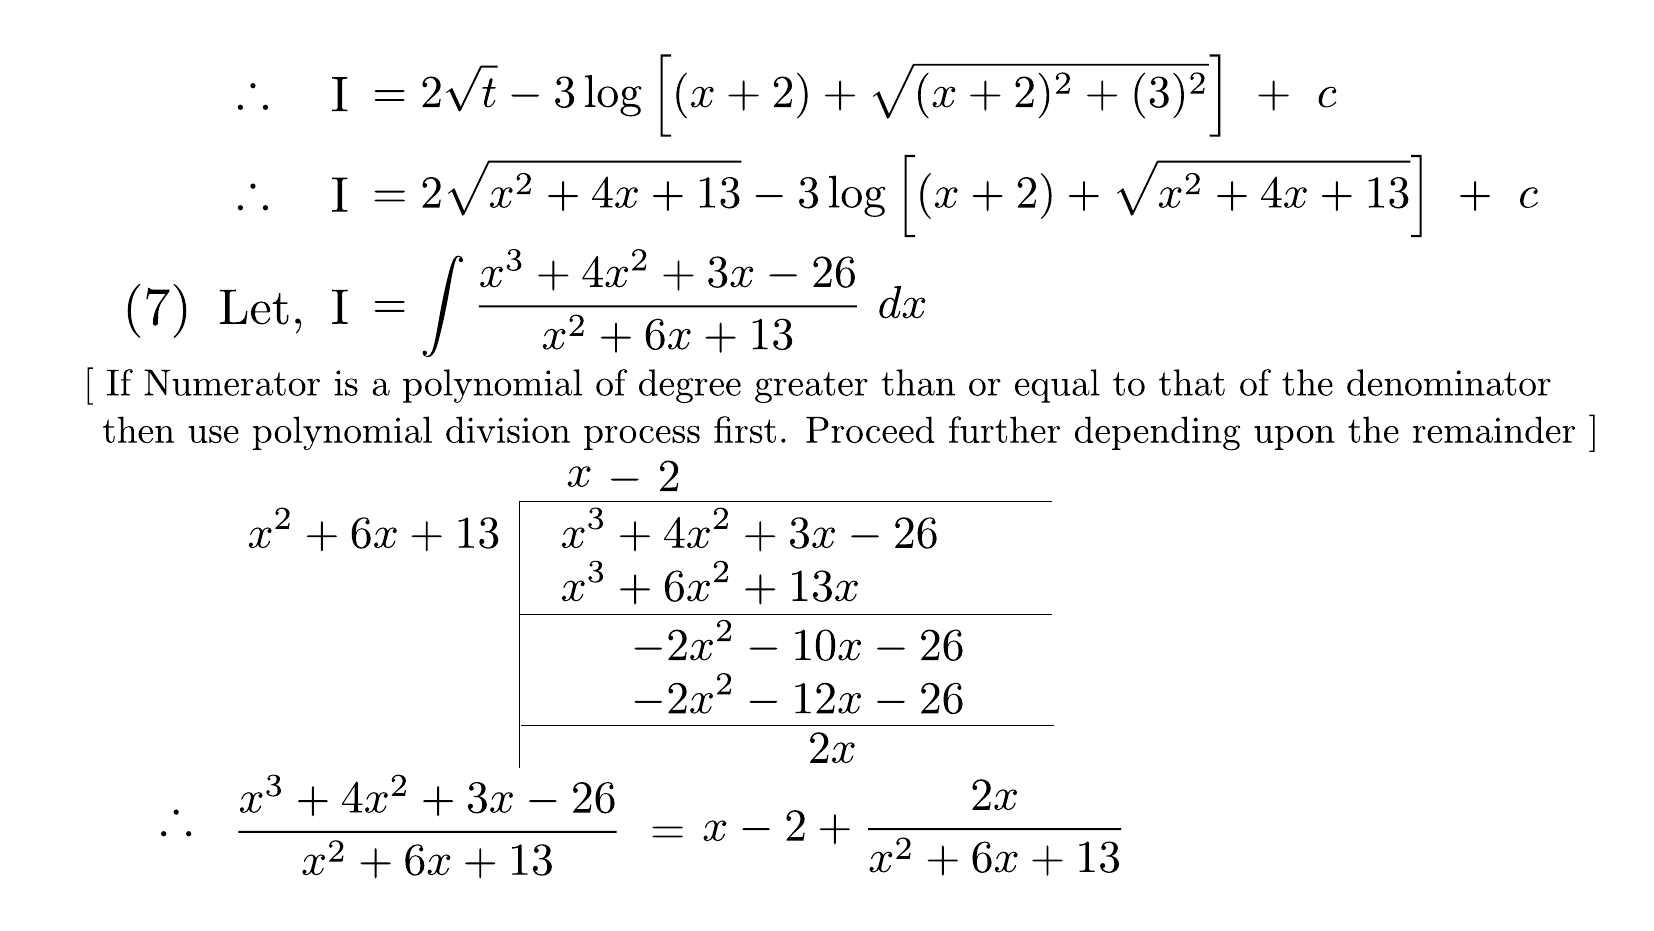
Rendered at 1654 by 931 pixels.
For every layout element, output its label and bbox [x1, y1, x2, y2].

text_box [632, 673, 963, 715]
text_box [237, 183, 269, 211]
text_box [374, 54, 1337, 137]
text_box [609, 460, 679, 492]
text_box [332, 177, 348, 212]
text_box [567, 466, 591, 488]
text_box [248, 507, 499, 552]
text_box [238, 774, 683, 879]
text_box [102, 414, 1595, 452]
text_box [332, 77, 348, 112]
text_box [237, 83, 269, 110]
text_box [125, 283, 187, 338]
text_box [703, 779, 1122, 876]
text_box [561, 560, 859, 605]
text_box [160, 809, 192, 837]
text_box [332, 289, 348, 324]
text_box [561, 507, 937, 552]
title [47, 36, 1607, 898]
text_box [85, 367, 1551, 405]
text_box [810, 732, 855, 764]
text_box [374, 249, 926, 358]
text_box [219, 289, 302, 334]
text_box [374, 154, 1538, 238]
text_box [632, 619, 963, 662]
